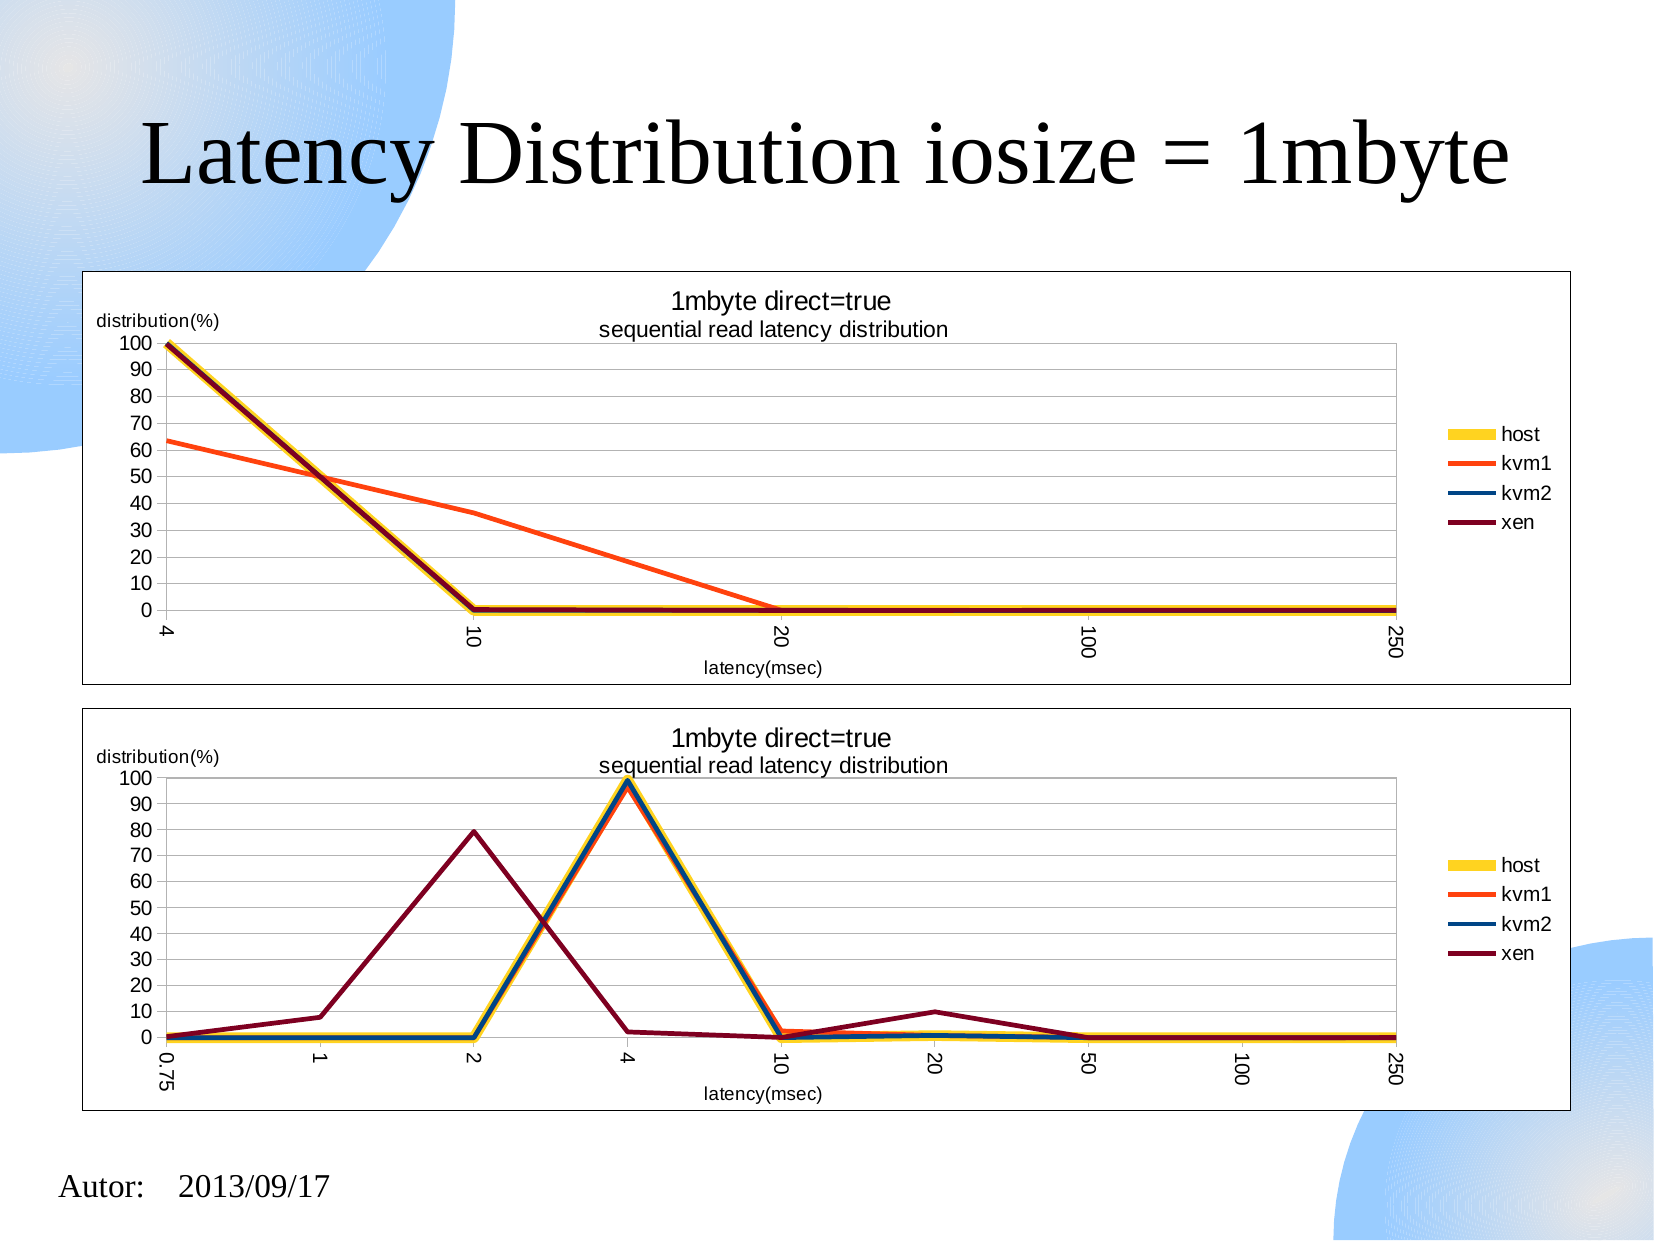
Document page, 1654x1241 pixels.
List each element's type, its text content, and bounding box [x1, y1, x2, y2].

chart [82, 708, 1571, 1111]
chart [82, 271, 1571, 686]
title Latency Distribution iosize = 1mbyte [82, 49, 1571, 257]
